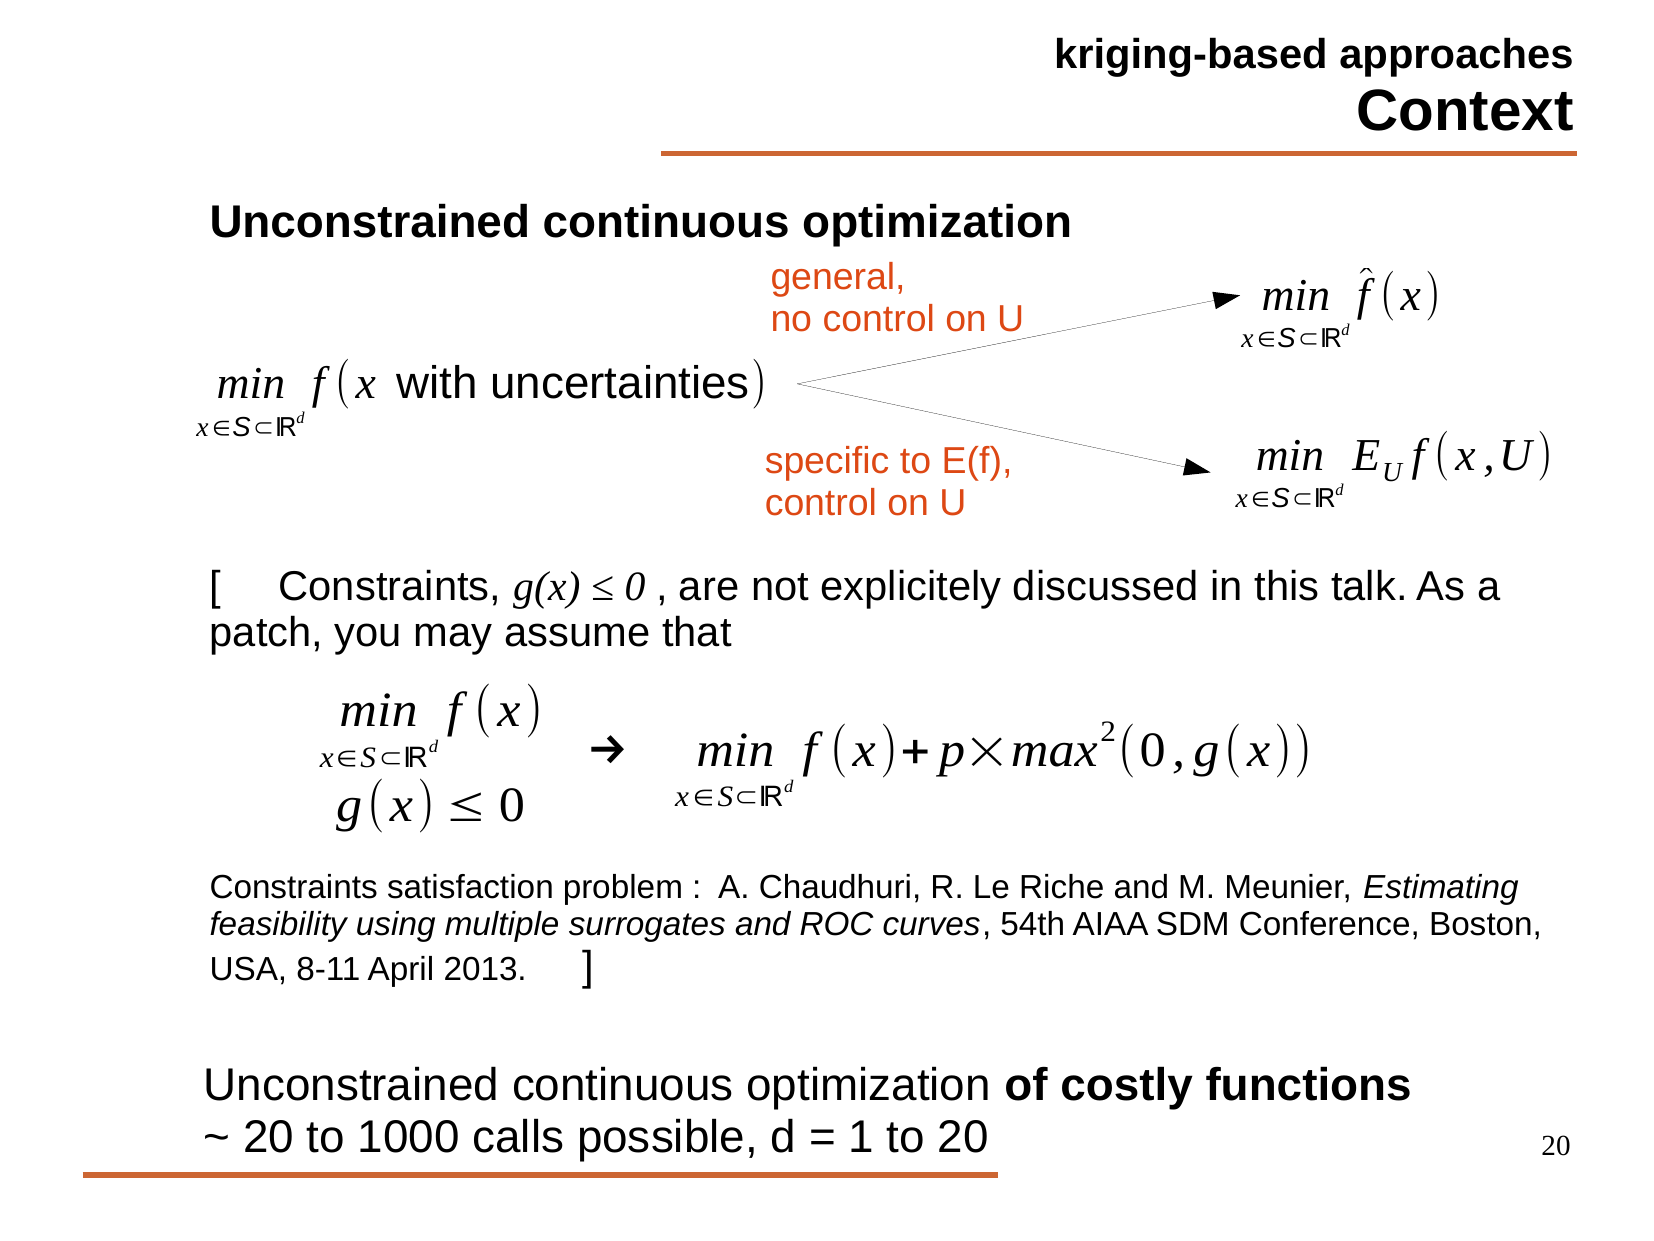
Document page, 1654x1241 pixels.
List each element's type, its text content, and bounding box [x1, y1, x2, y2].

text_box kriging-based approaches Context [194, 23, 1589, 225]
text_box Constraints satisfaction problem : A. Chaudhuri, R. Le Riche and M. Meunier, Estimating feasibility using multiple surrogates and ROC curves, 54th AIAA SDM Conference, Boston, USA, 8-11 April 2013. ] [194, 861, 1607, 997]
text_box general, no control on U [755, 248, 1258, 347]
text_box [ Constraints, g(x) ≤ 0 , are not explicitely discussed in this talk. As a patch, you may assume that [194, 555, 1518, 664]
chart [188, 356, 774, 443]
chart [1233, 268, 1447, 355]
chart [1227, 427, 1560, 514]
chart [311, 676, 1318, 836]
text_box Unconstrained continuous optimization of costly functions ~ 20 to 1000 calls possible, d = 1 to 20 [188, 1051, 1430, 1170]
text_box specific to E(f), control on U [750, 432, 1252, 531]
text_box Unconstrained continuous optimization [194, 188, 1436, 256]
